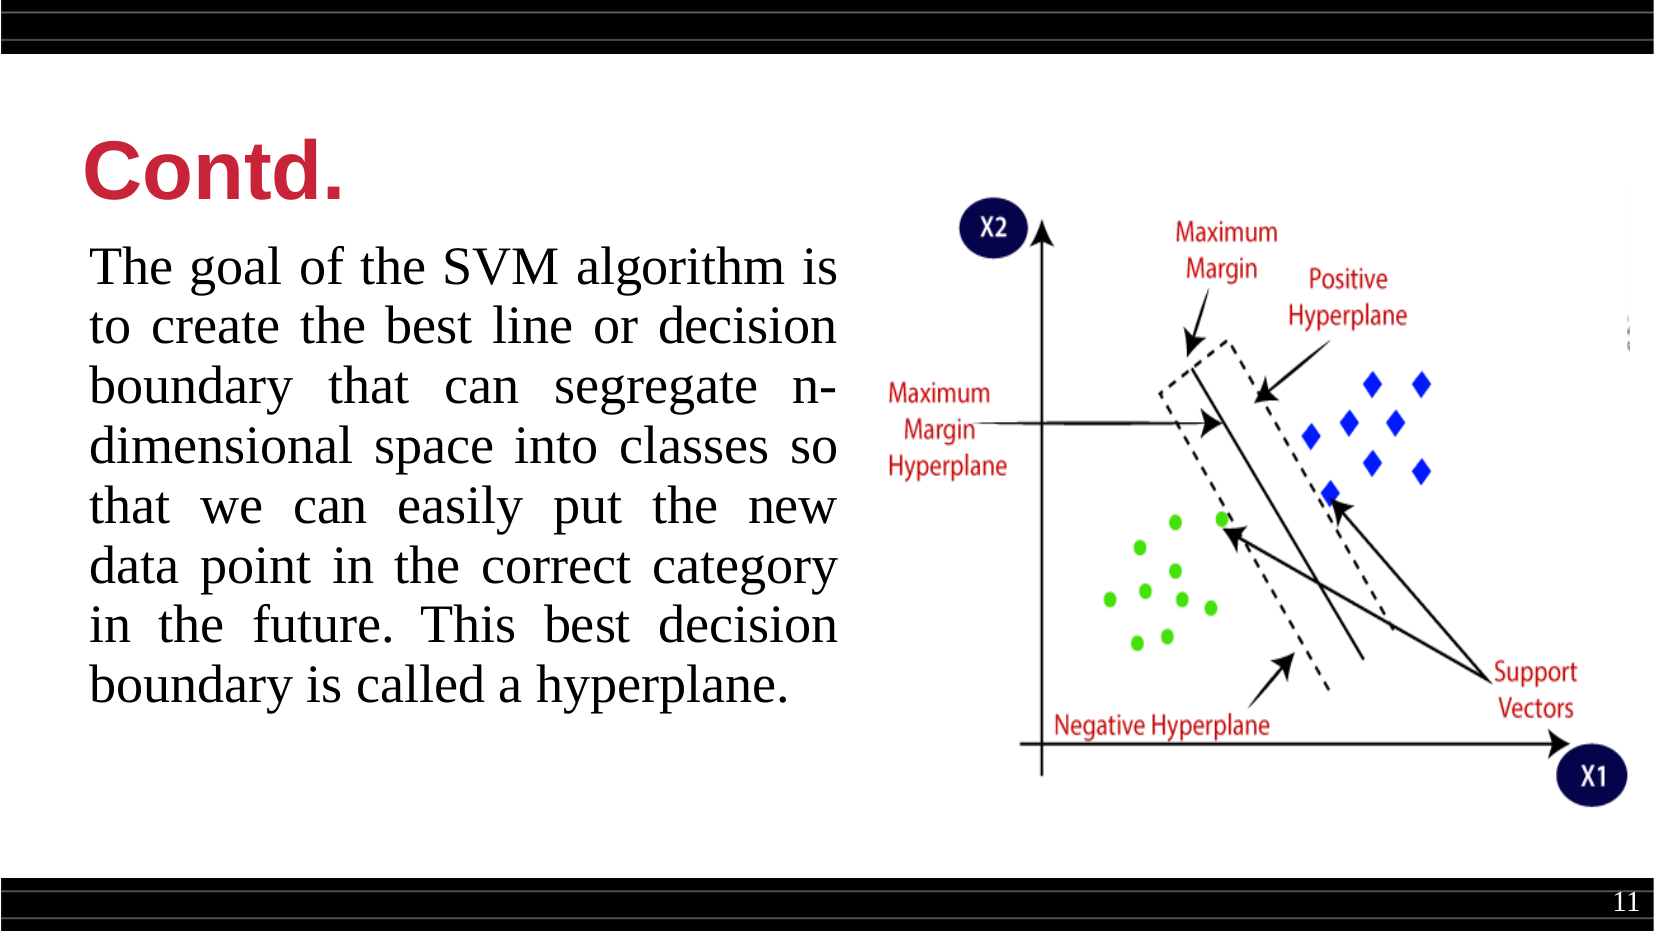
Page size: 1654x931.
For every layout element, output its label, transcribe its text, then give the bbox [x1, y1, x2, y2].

picture [1, 878, 1654, 931]
title Contd. [82, 92, 1571, 249]
picture [862, 185, 1630, 815]
picture [1, 0, 1654, 54]
list The goal of the SVM algorithm is to create the best line or decision boundary that can segregate n-dimensional space into classes so that we can easily put the new data point in the correct category in the future. This best decision boundary is called a hyperplane. [23, 236, 839, 804]
